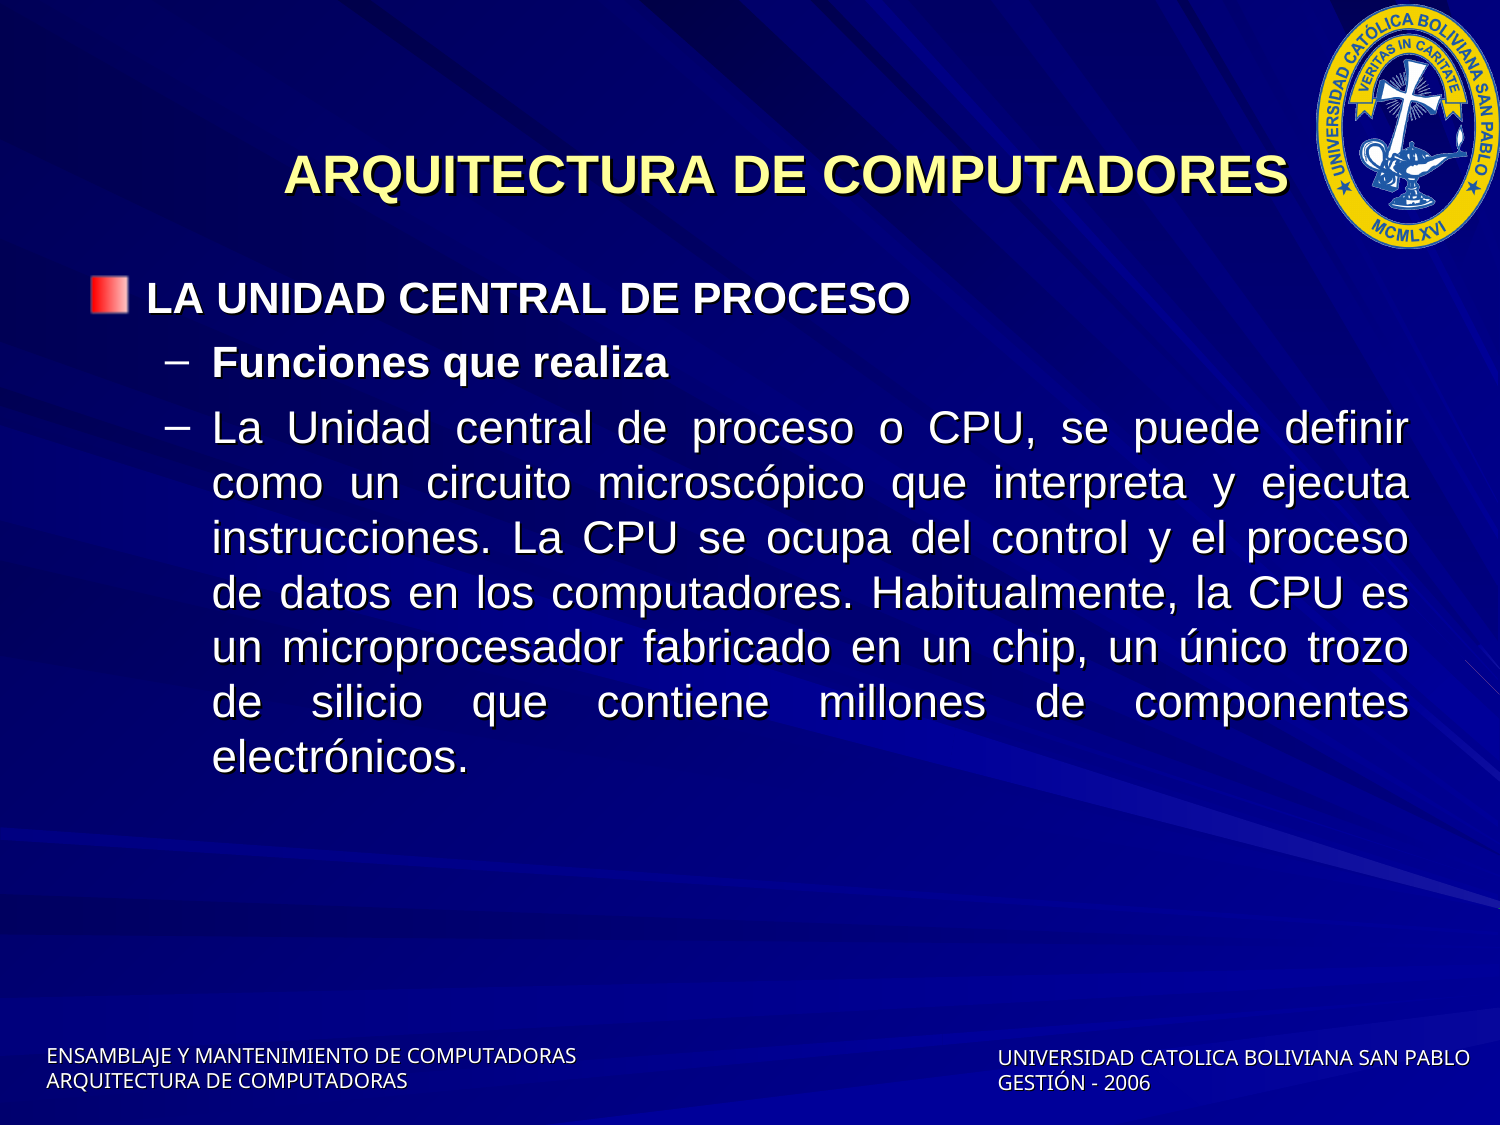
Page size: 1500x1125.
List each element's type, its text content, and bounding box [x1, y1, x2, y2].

list LA UNIDAD CENTRAL DE PROCESO Funciones que realiza La Unidad central de proceso o CPU, se puede definir como un circuito microscópico que interpreta y ejecuta instrucciones. La CPU se ocupa del control y el proceso de datos en los computadores. Habitualmente, la CPU es un microprocesador fabricado en un chip, un único trozo de silicio que contiene millones de componentes electrónicos. [75, 262, 1426, 1006]
text_box ARQUITECTURA DE COMPUTADORES [112, 78, 1463, 266]
picture [1316, 4, 1500, 249]
